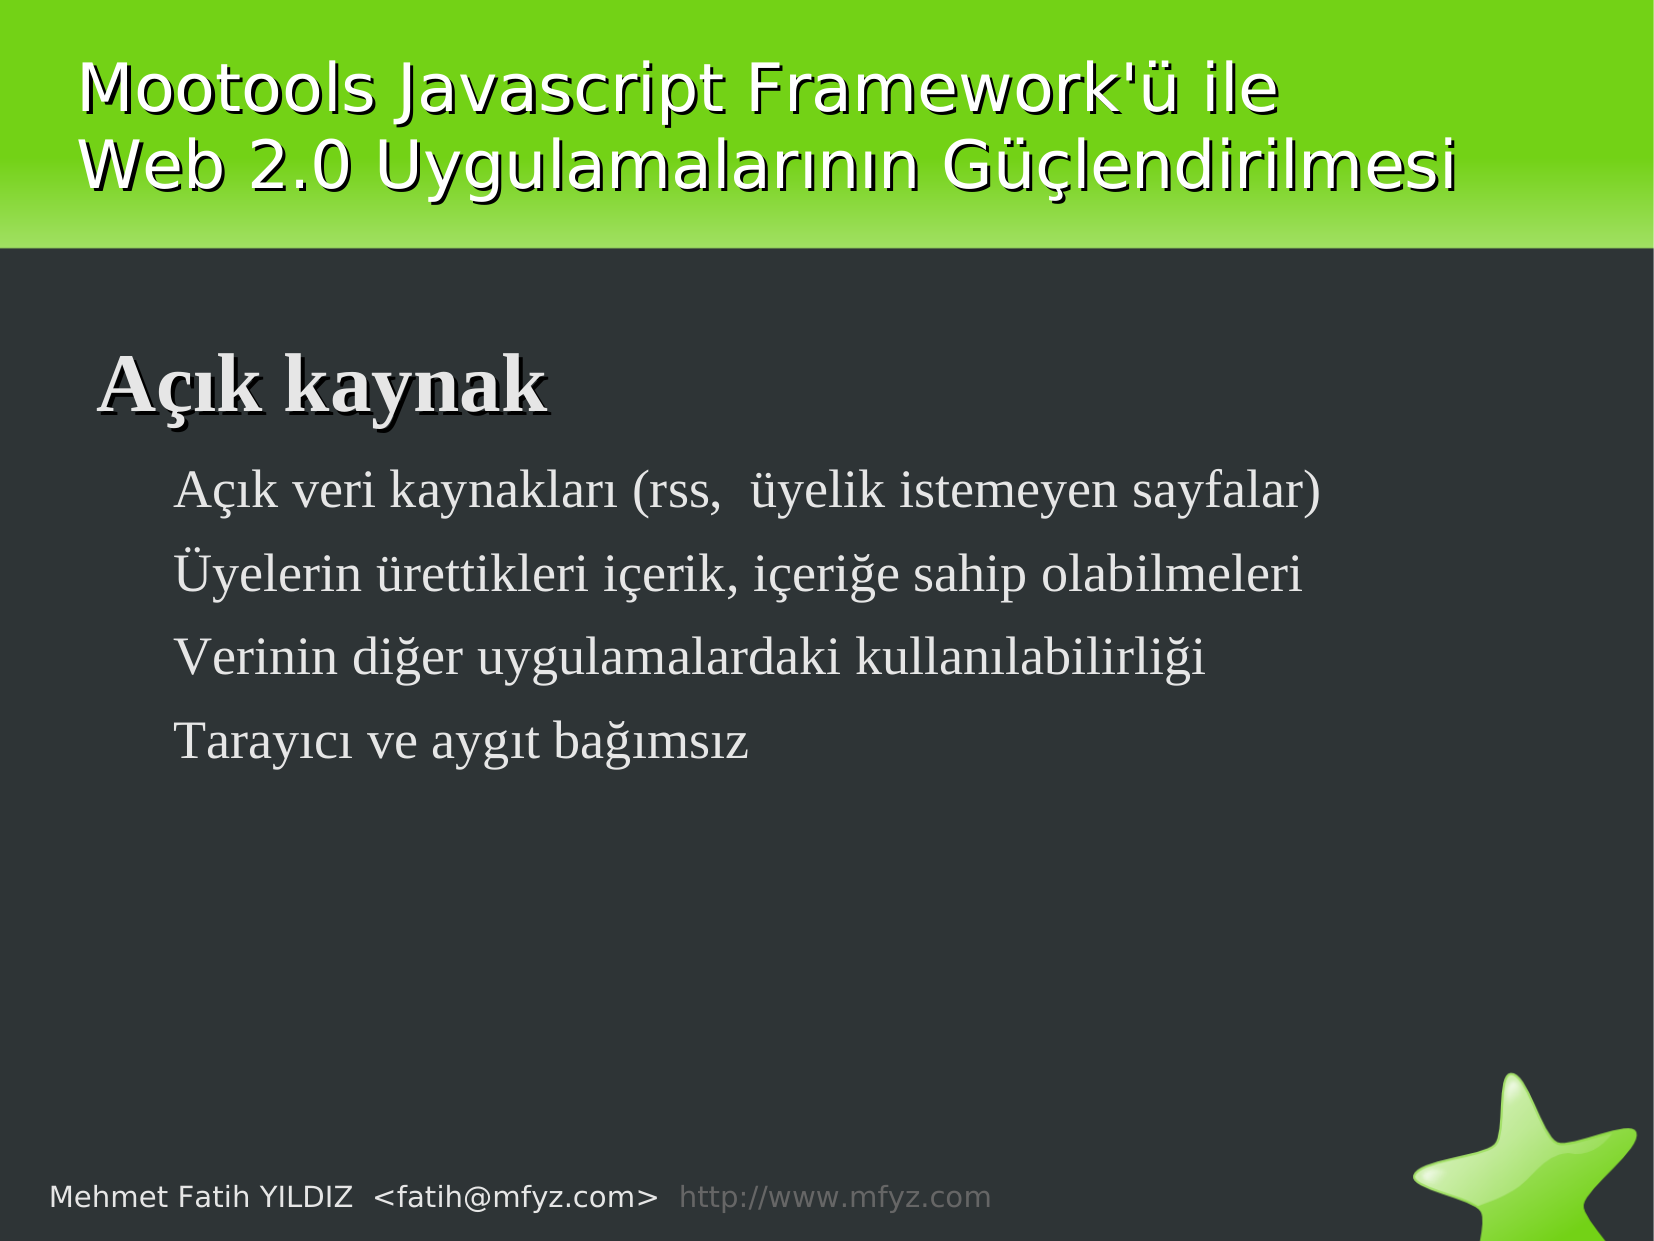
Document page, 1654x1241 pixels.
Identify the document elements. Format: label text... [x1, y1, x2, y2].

picture [0, 0, 1654, 1241]
list Açık kaynak Açık veri kaynakları (rss, üyelik istemeyen sayfalar) Üyelerin ürettikleri içerik, içeriğe sahip olabilmeleri Verinin diğer uygulamalardaki kullanılabilirliği Tarayıcı ve aygıt bağımsız [78, 337, 1538, 1051]
title Mootools Javascript Framework'ü ile Web 2.0 Uygulamalarının Güçlendirilmesi [76, 23, 1565, 231]
text_box Mehmet Fatih YILDIZ <fatih@mfyz.com> http://www.mfyz.com [33, 1172, 1201, 1222]
